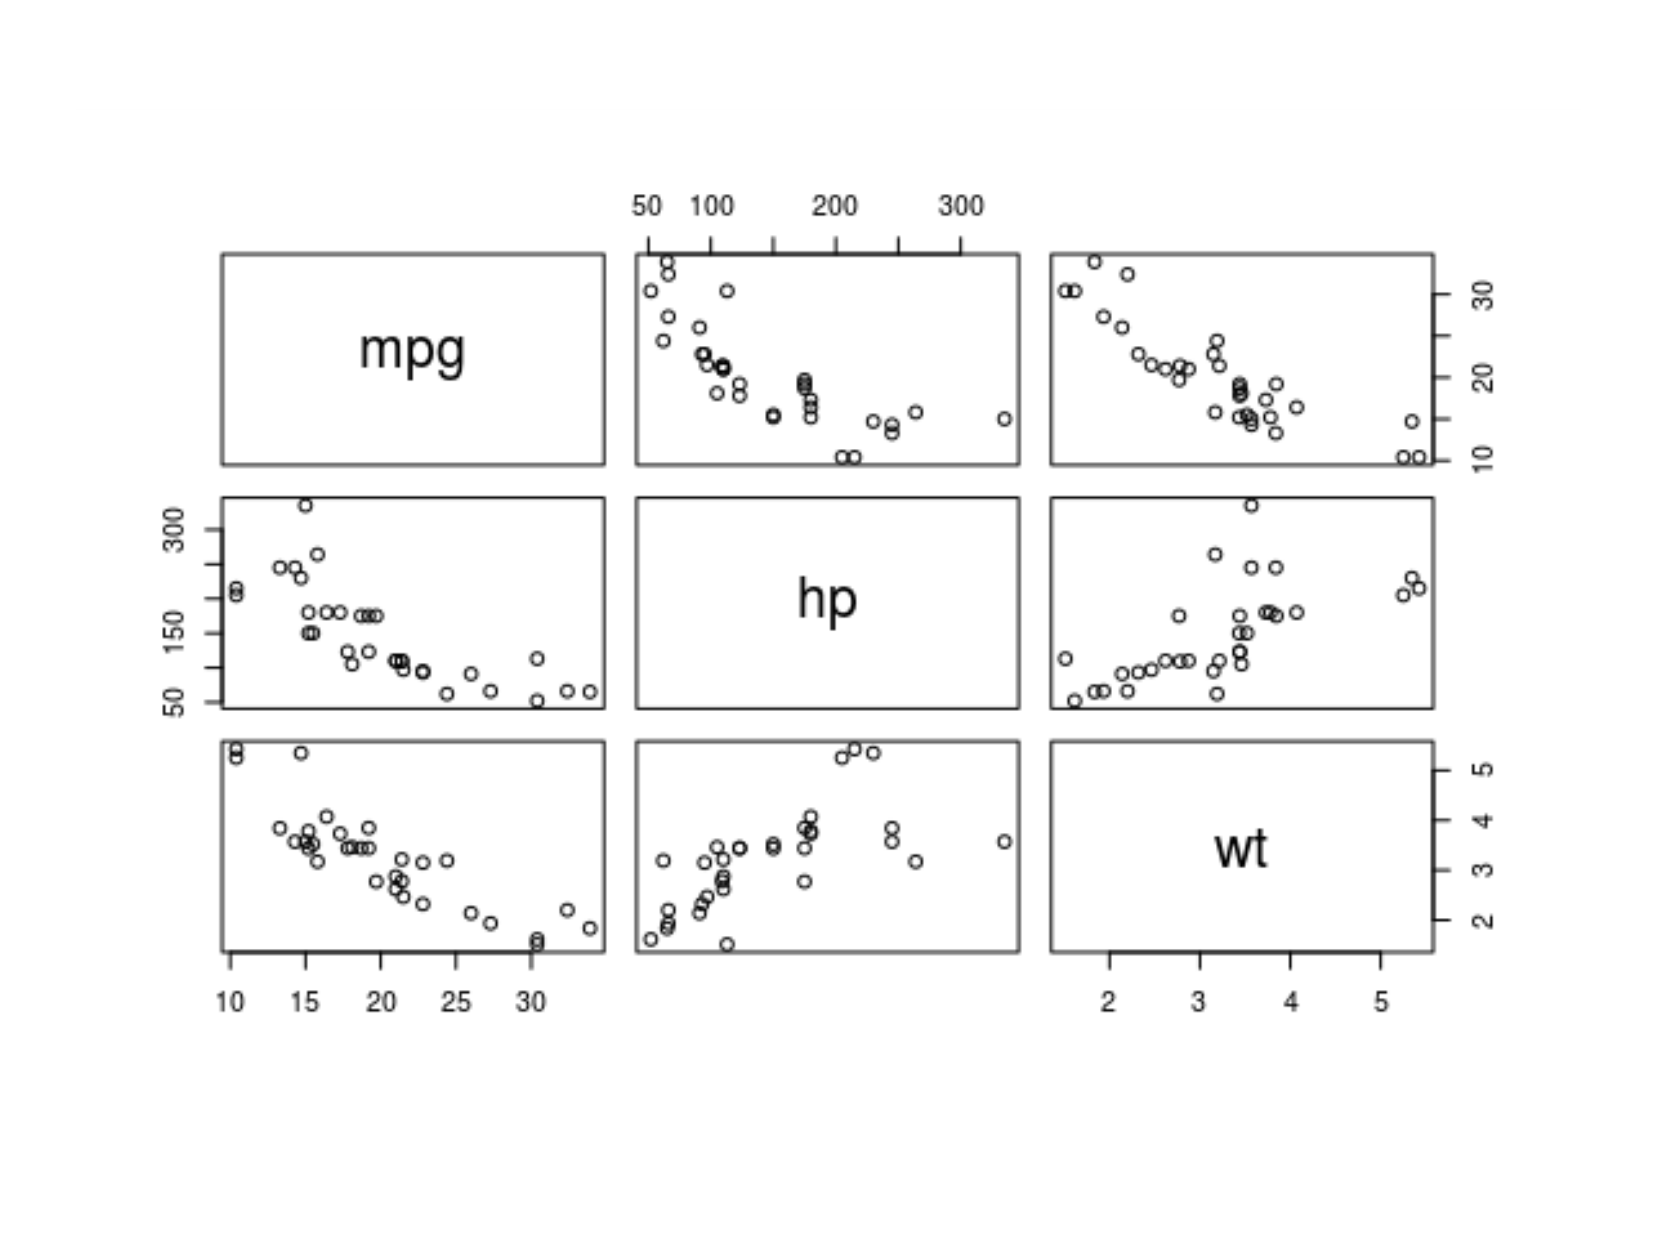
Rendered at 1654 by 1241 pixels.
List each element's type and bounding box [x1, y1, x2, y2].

picture [76, 108, 1581, 1100]
